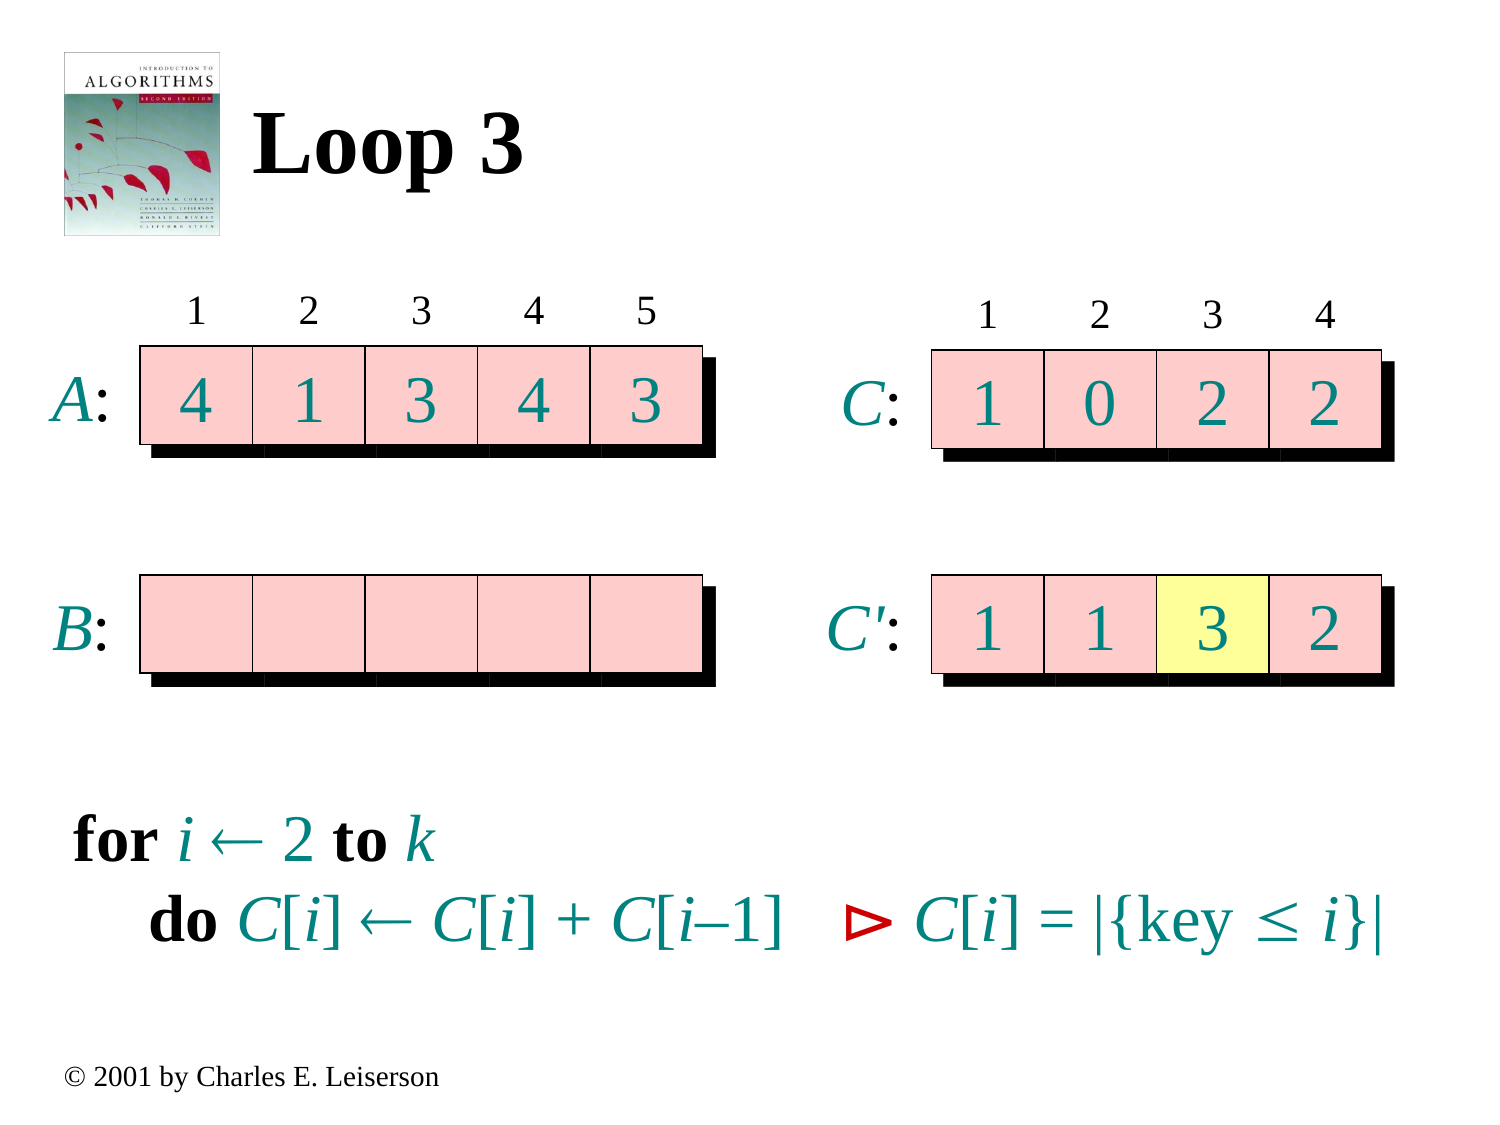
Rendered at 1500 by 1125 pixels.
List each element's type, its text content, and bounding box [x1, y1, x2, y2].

text_box 2 [283, 275, 335, 341]
text_box 1 [252, 346, 365, 445]
text_box 3 [590, 346, 703, 445]
text_box C': [810, 576, 918, 672]
text_box 2 [1268, 574, 1382, 674]
text_box 3 [365, 346, 477, 445]
text_box 4 [477, 346, 590, 445]
text_box 1 [962, 278, 1014, 345]
text_box 4 [140, 346, 252, 445]
text_box 4 [508, 275, 560, 341]
title Loop 3 [237, 49, 1475, 238]
text_box 2 [1156, 349, 1268, 449]
text_box B: [37, 576, 127, 672]
text_box 1 [931, 349, 1043, 449]
text_box A: [37, 347, 127, 444]
text_box 3 [1187, 278, 1239, 345]
text_box 3 [396, 275, 447, 341]
text_box 2 [1075, 278, 1126, 345]
text_box 0 [1043, 349, 1156, 449]
text_box 1 [171, 275, 222, 341]
picture [64, 52, 220, 236]
text_box C: [825, 351, 918, 447]
text_box 3 [1156, 574, 1268, 674]
text_box 1 [1043, 574, 1156, 674]
text_box 2 [1268, 349, 1382, 449]
text_box for i  2 to k do C[i]  C[i] + C[i–1] ⊳ C[i] = |{key  i}| [59, 787, 1500, 963]
text_box [140, 575, 703, 674]
text_box 1 [931, 574, 1043, 674]
text_box 5 [621, 275, 672, 341]
text_box 4 [1300, 278, 1351, 345]
